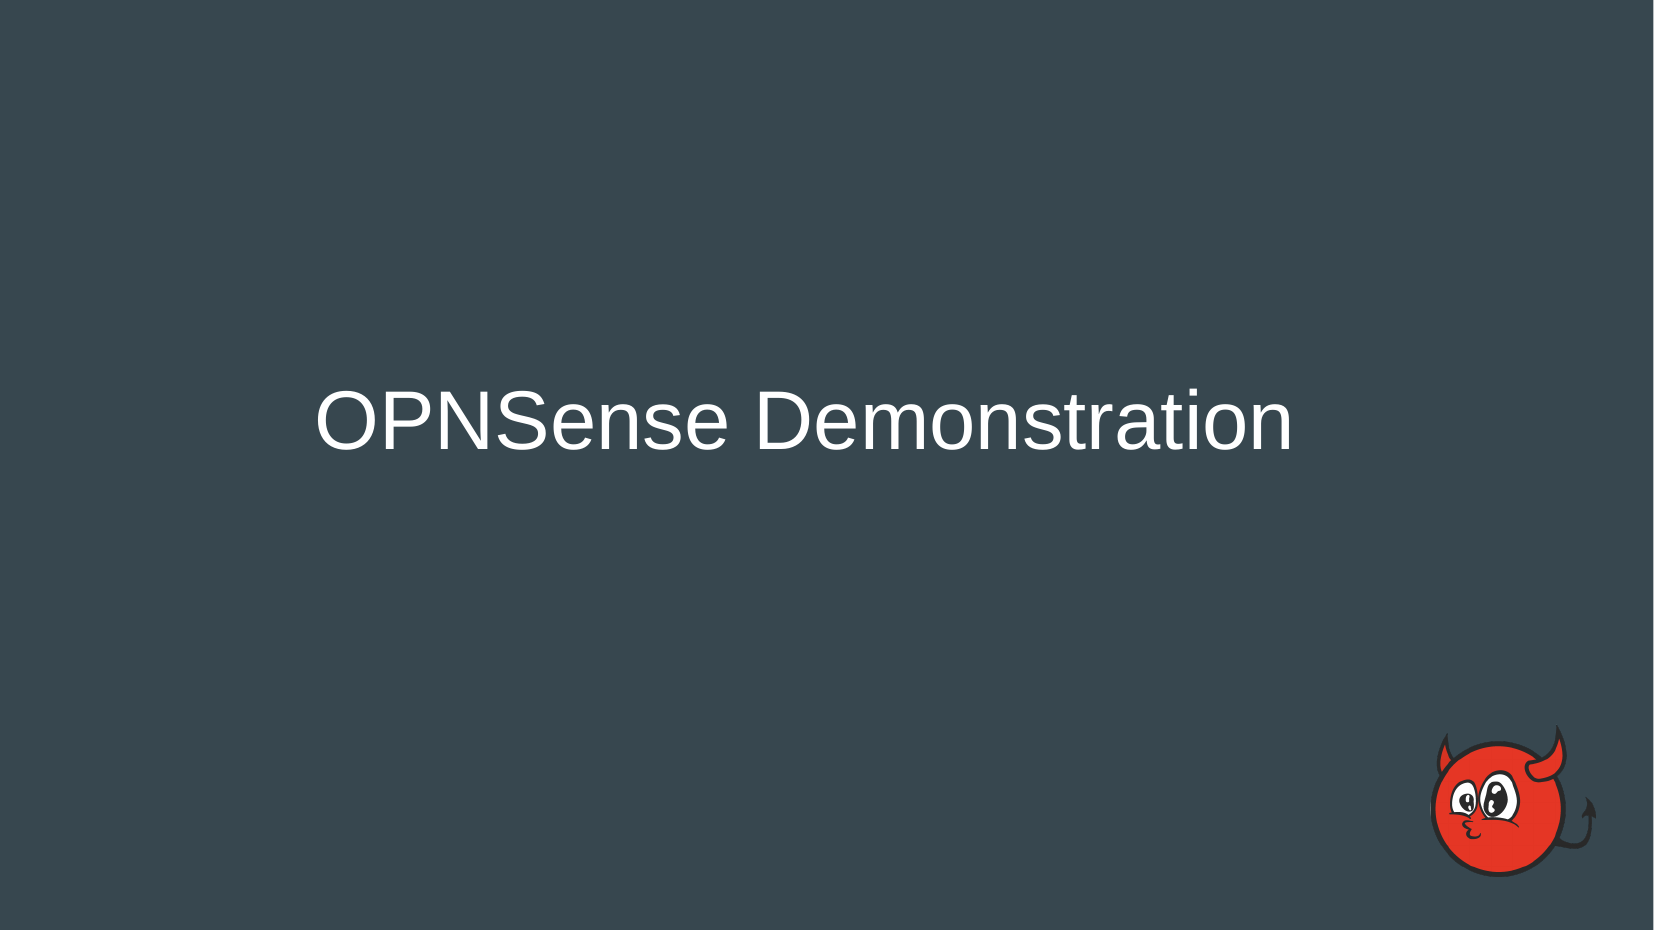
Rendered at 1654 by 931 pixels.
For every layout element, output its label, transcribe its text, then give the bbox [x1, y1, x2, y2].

subtitle OPNSense Demonstration [95, 60, 1516, 782]
picture [1427, 717, 1598, 888]
